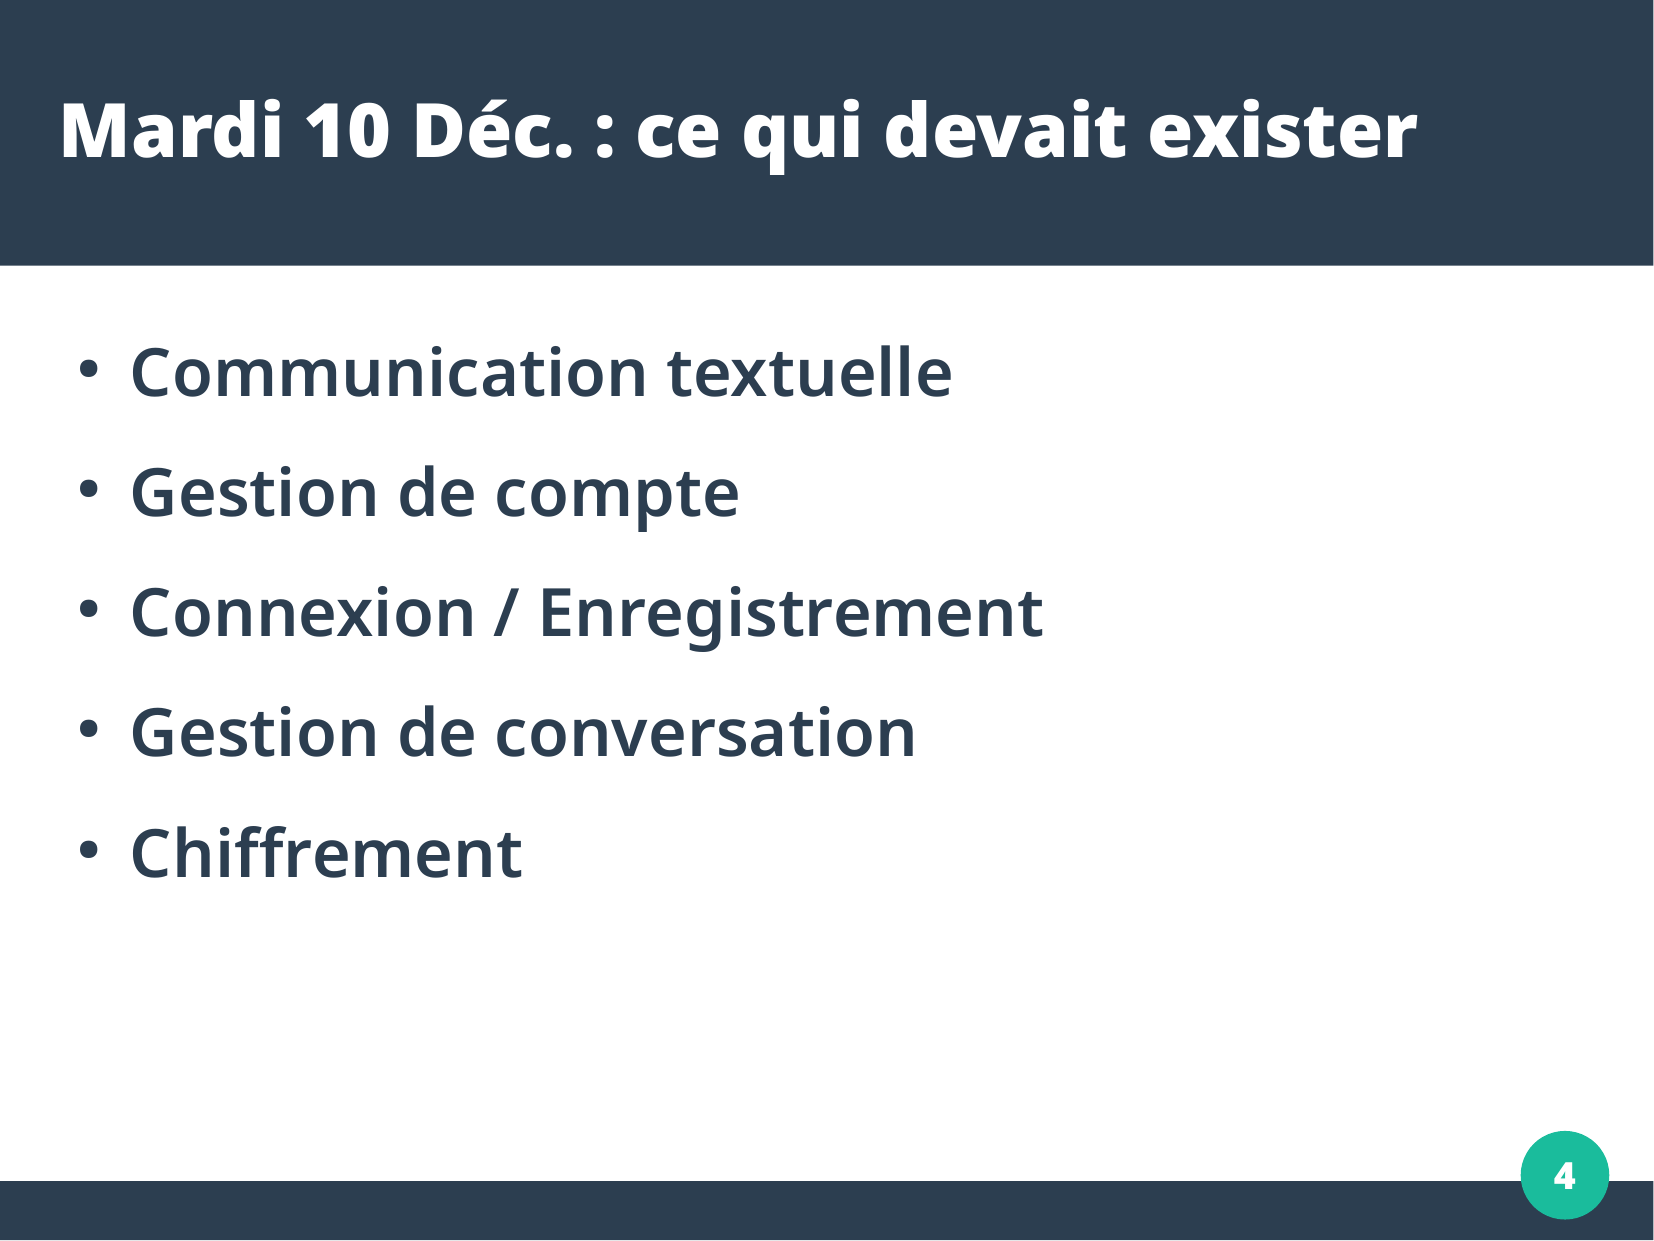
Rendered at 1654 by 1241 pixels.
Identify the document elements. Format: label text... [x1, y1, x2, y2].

title Mardi 10 Déc. : ce qui devait exister [59, 49, 1595, 207]
list Communication textuelle Gestion de compte Connexion / Enregistrement Gestion de conversation Chiffrement [59, 324, 1595, 1152]
